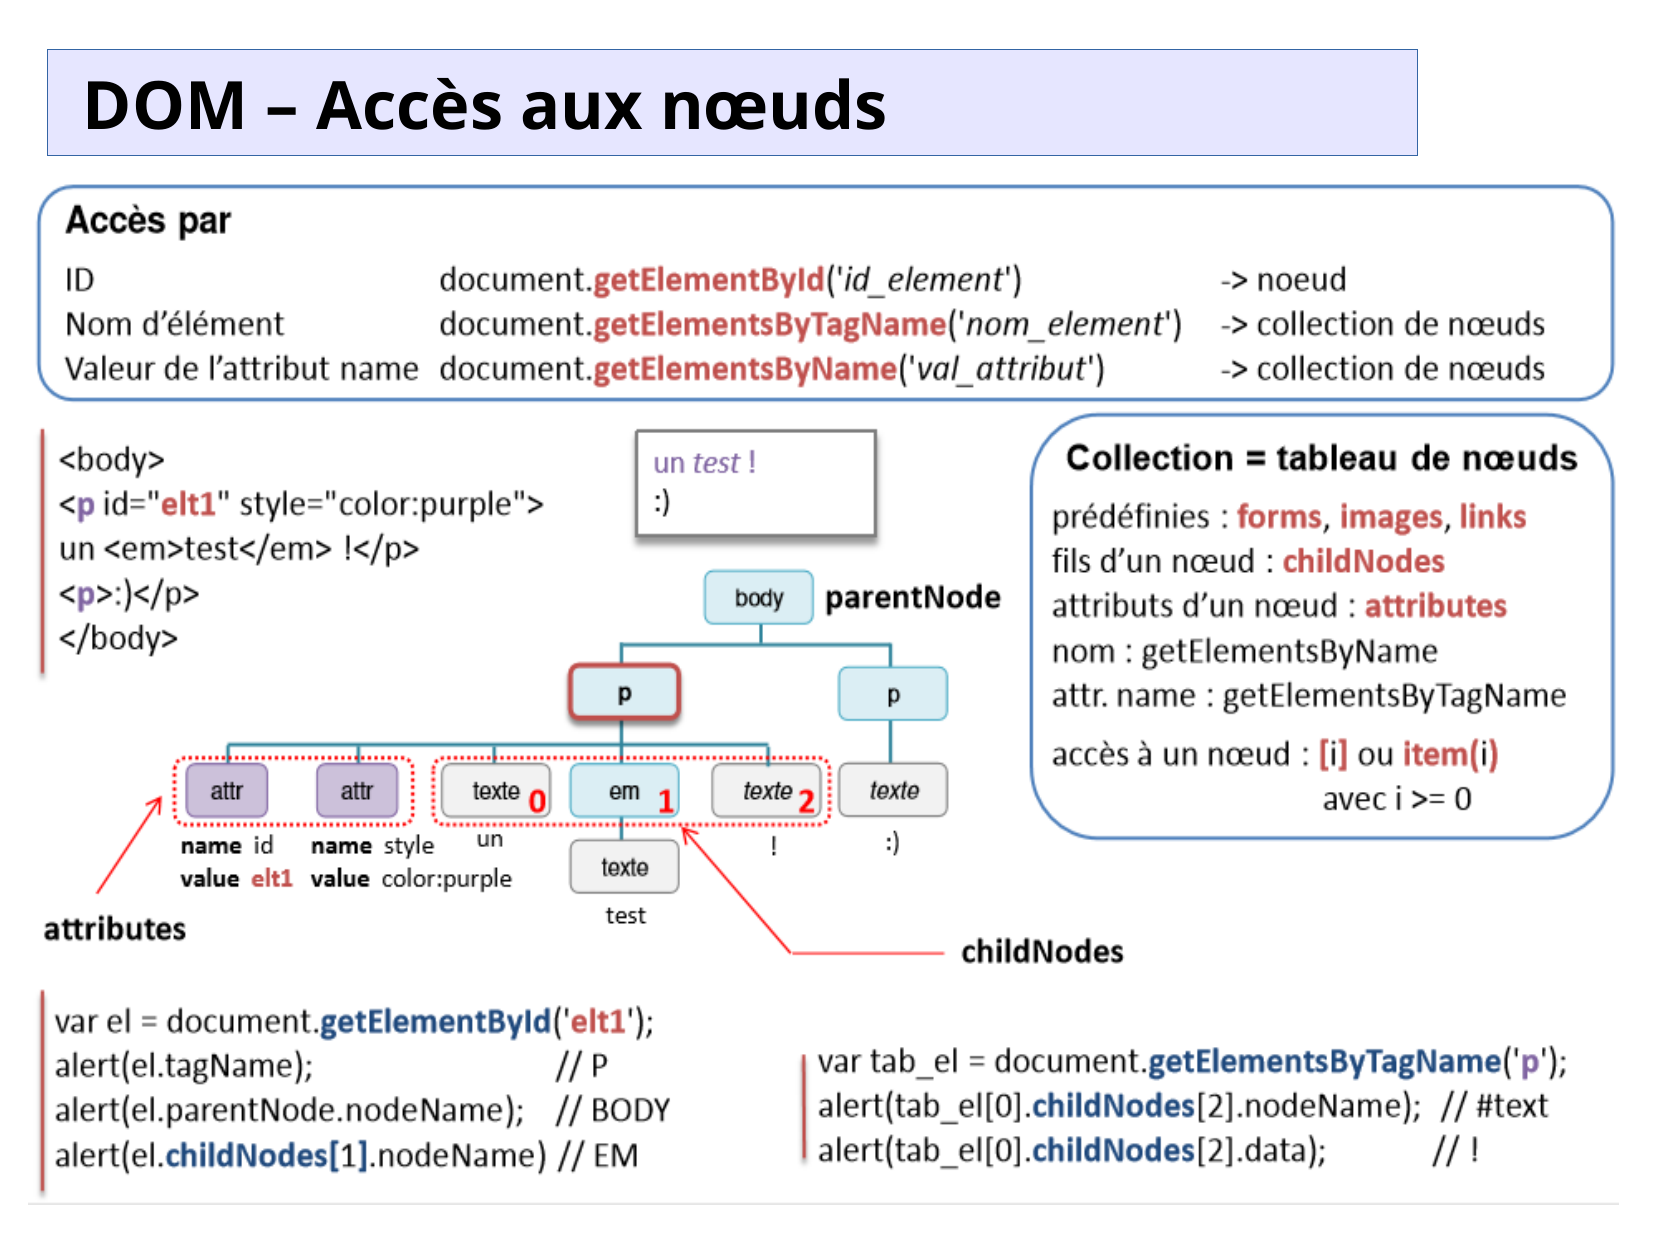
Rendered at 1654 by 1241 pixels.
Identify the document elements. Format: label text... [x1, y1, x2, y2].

picture [28, 178, 1619, 1205]
text_box [47, 49, 82, 156]
title DOM – Accès aux nœuds [82, 0, 1571, 178]
